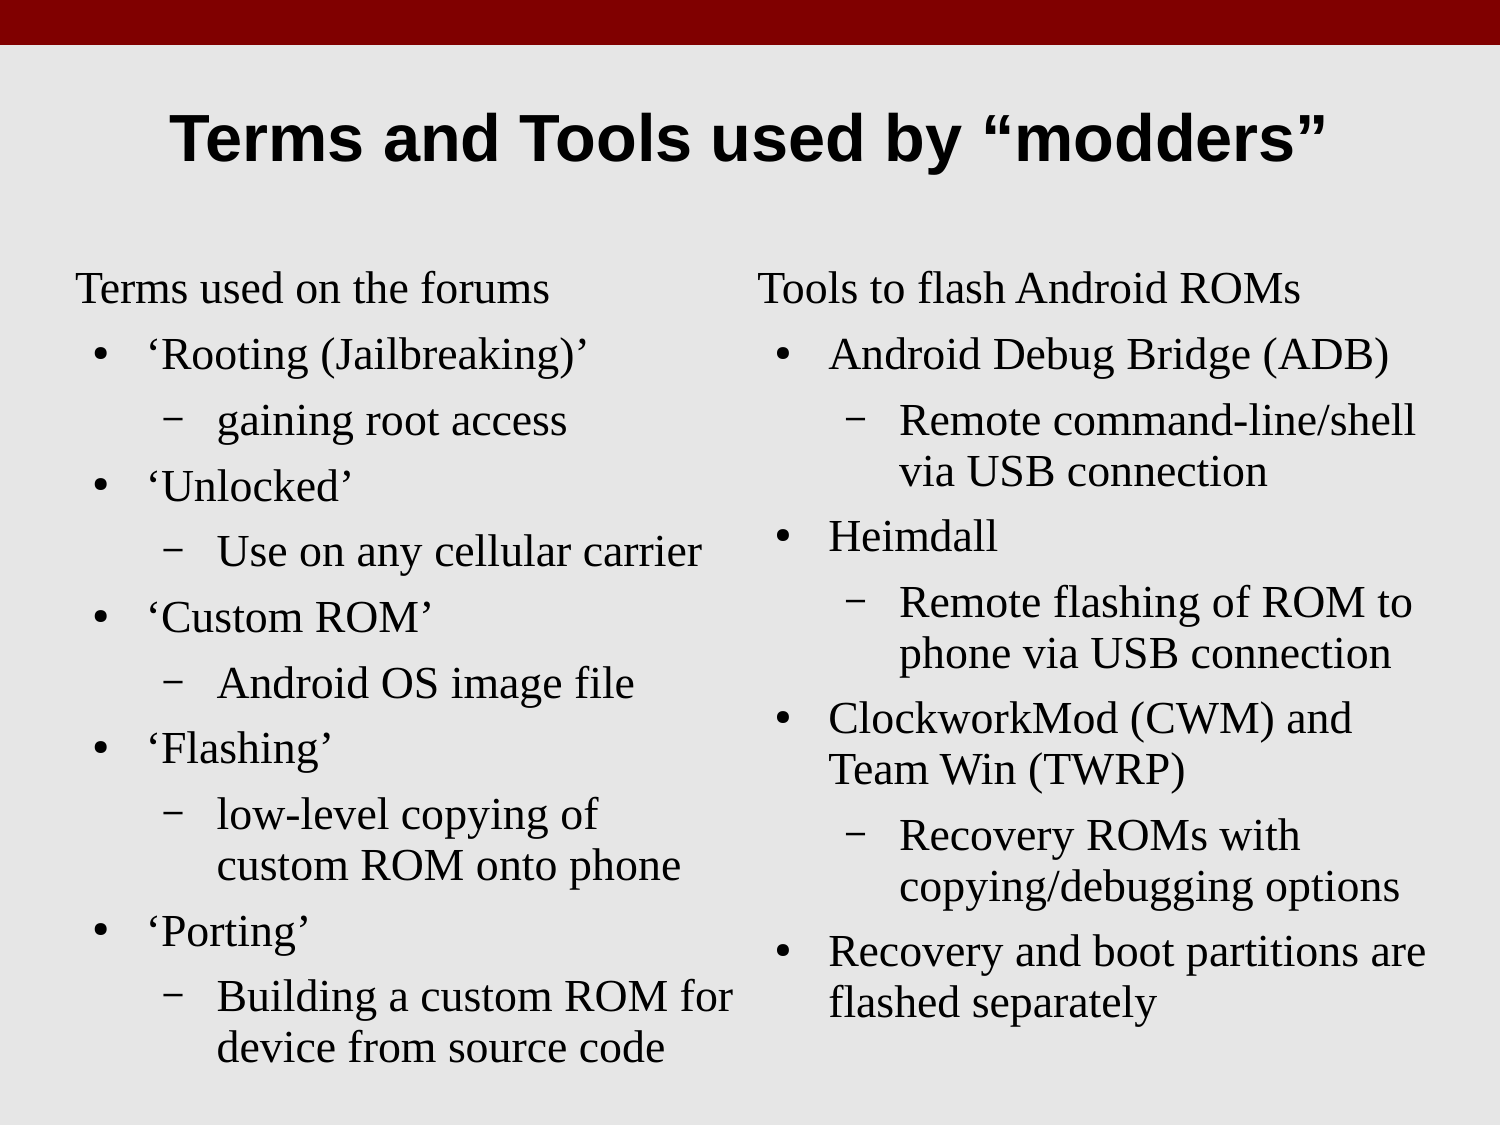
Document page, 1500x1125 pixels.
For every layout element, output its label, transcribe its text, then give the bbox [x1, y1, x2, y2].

list Tools to flash Android ROMs Android Debug Bridge (ADB) Remote command-line/shell via USB connection Heimdall Remote flashing of ROM to phone via USB connection ClockworkMod (CWM) and Team Win (TWRP) Recovery ROMs with copying/debugging options Recovery and boot partitions are flashed separately [757, 263, 1433, 1096]
title Terms and Tools used by “modders” [75, 44, 1426, 233]
list Terms used on the forums ‘Rooting (Jailbreaking)’ gaining root access ‘Unlocked’ Use on any cellular carrier ‘Custom ROM’ Android OS image file ‘Flashing’ low-level copying of custom ROM onto phone ‘Porting’ Building a custom ROM for device from source code [75, 263, 734, 1098]
